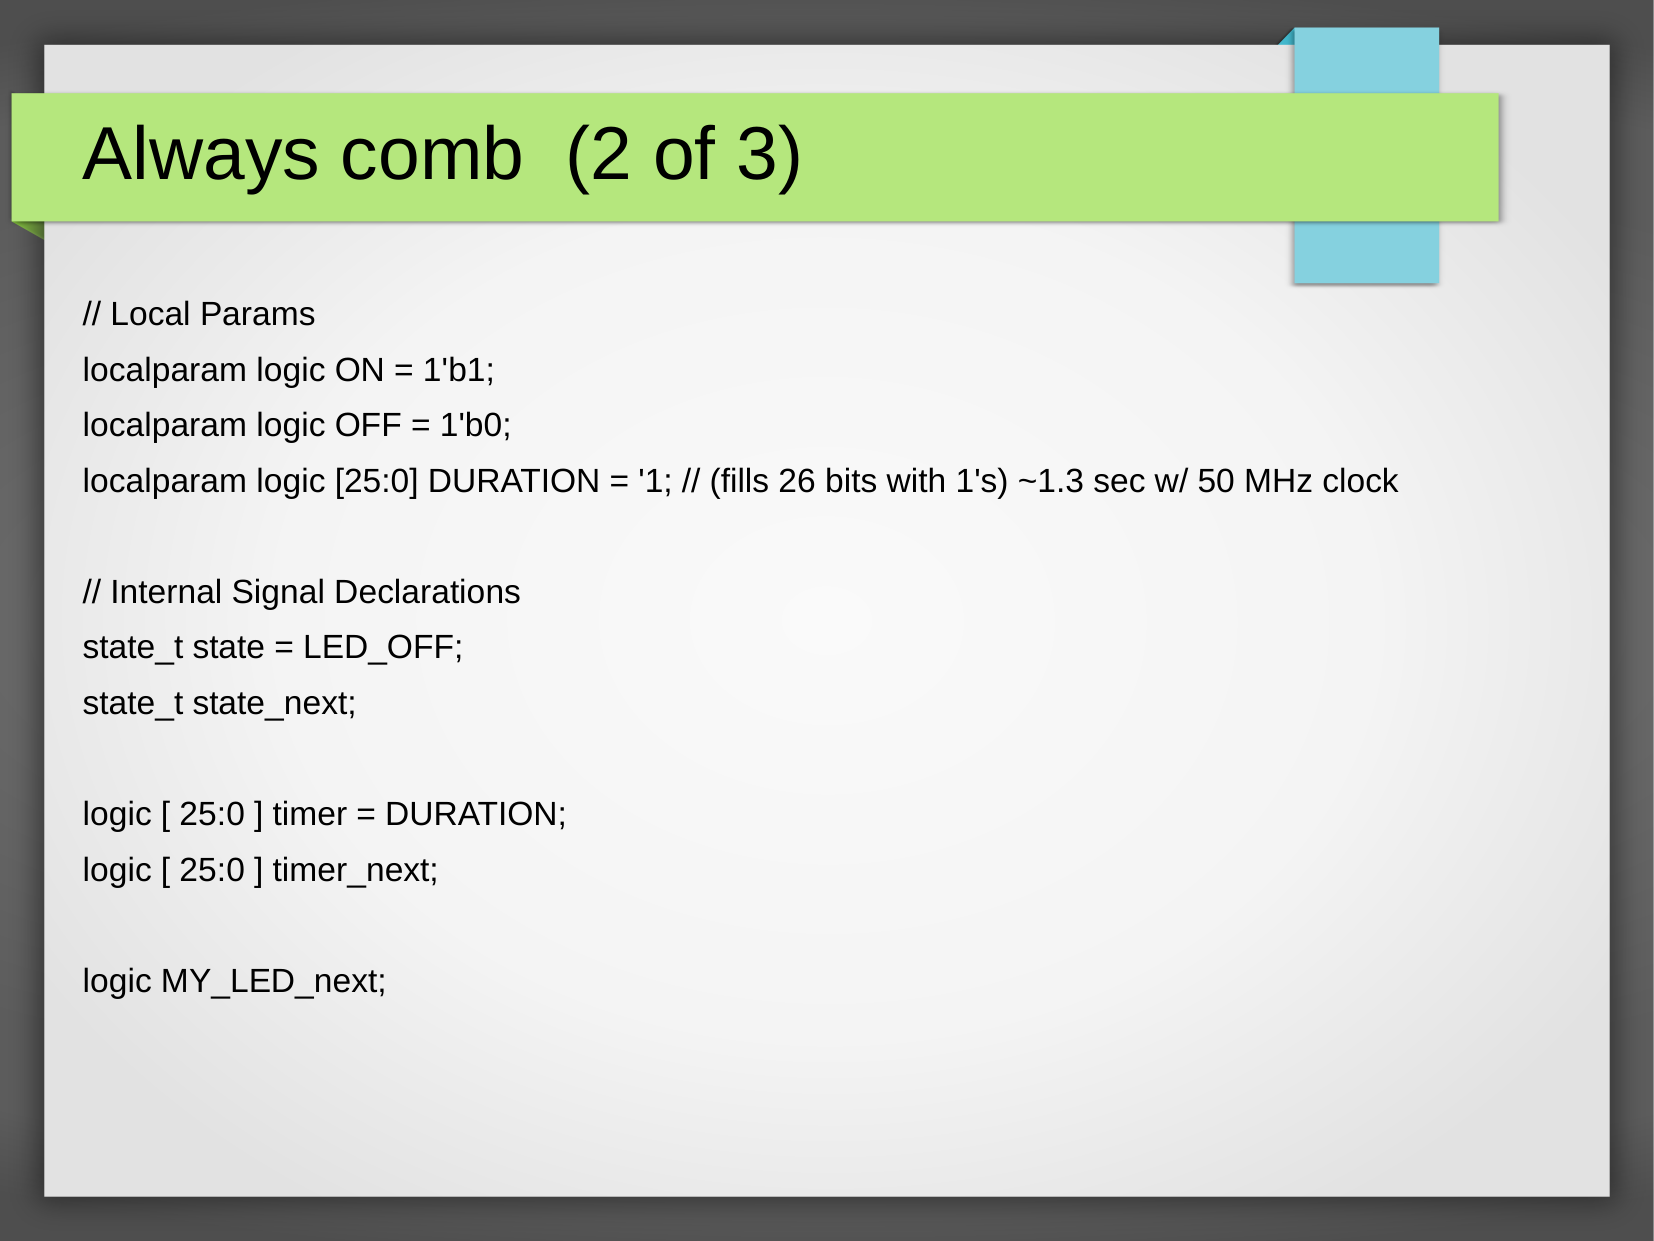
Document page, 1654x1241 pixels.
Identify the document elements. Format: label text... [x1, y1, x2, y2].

picture [0, 0, 1654, 1241]
list // Local Params localparam logic ON = 1'b1; localparam logic OFF = 1'b0; localparam logic [25:0] DURATION = '1; // (fills 26 bits with 1's) ~1.3 sec w/ 50 MHz clock // Internal Signal Declarations state_t state = LED_OFF; state_t state_next; logic [ 25:0 ] timer = DURATION; logic [ 25:0 ] timer_next; logic MY_LED_next; [82, 295, 1571, 1015]
title Always comb (2 of 3) [82, 94, 1264, 213]
